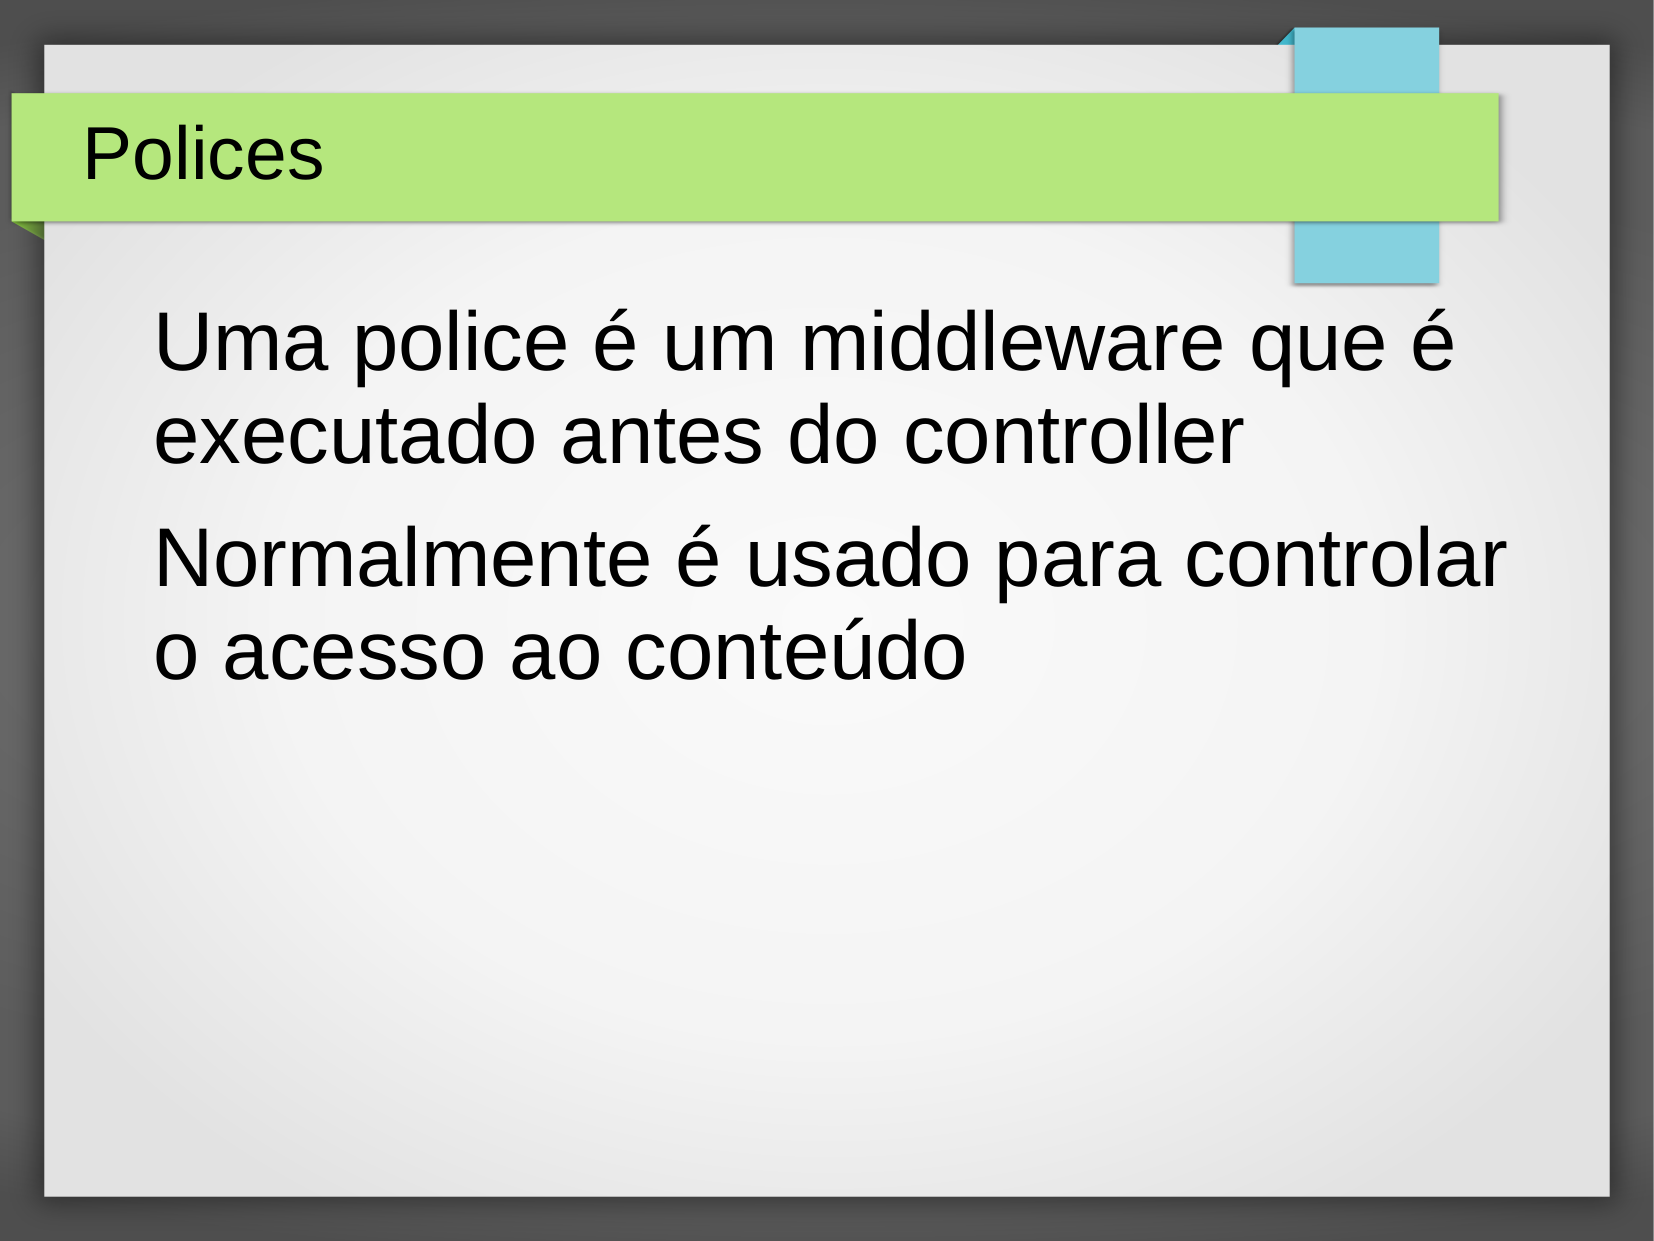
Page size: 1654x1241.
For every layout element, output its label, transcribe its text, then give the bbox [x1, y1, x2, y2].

picture [0, 0, 1654, 1241]
title Polices [82, 94, 1264, 213]
list Uma police é um middleware que é executado antes do controller Normalmente é usado para controlar o acesso ao conteúdo [82, 295, 1571, 1015]
